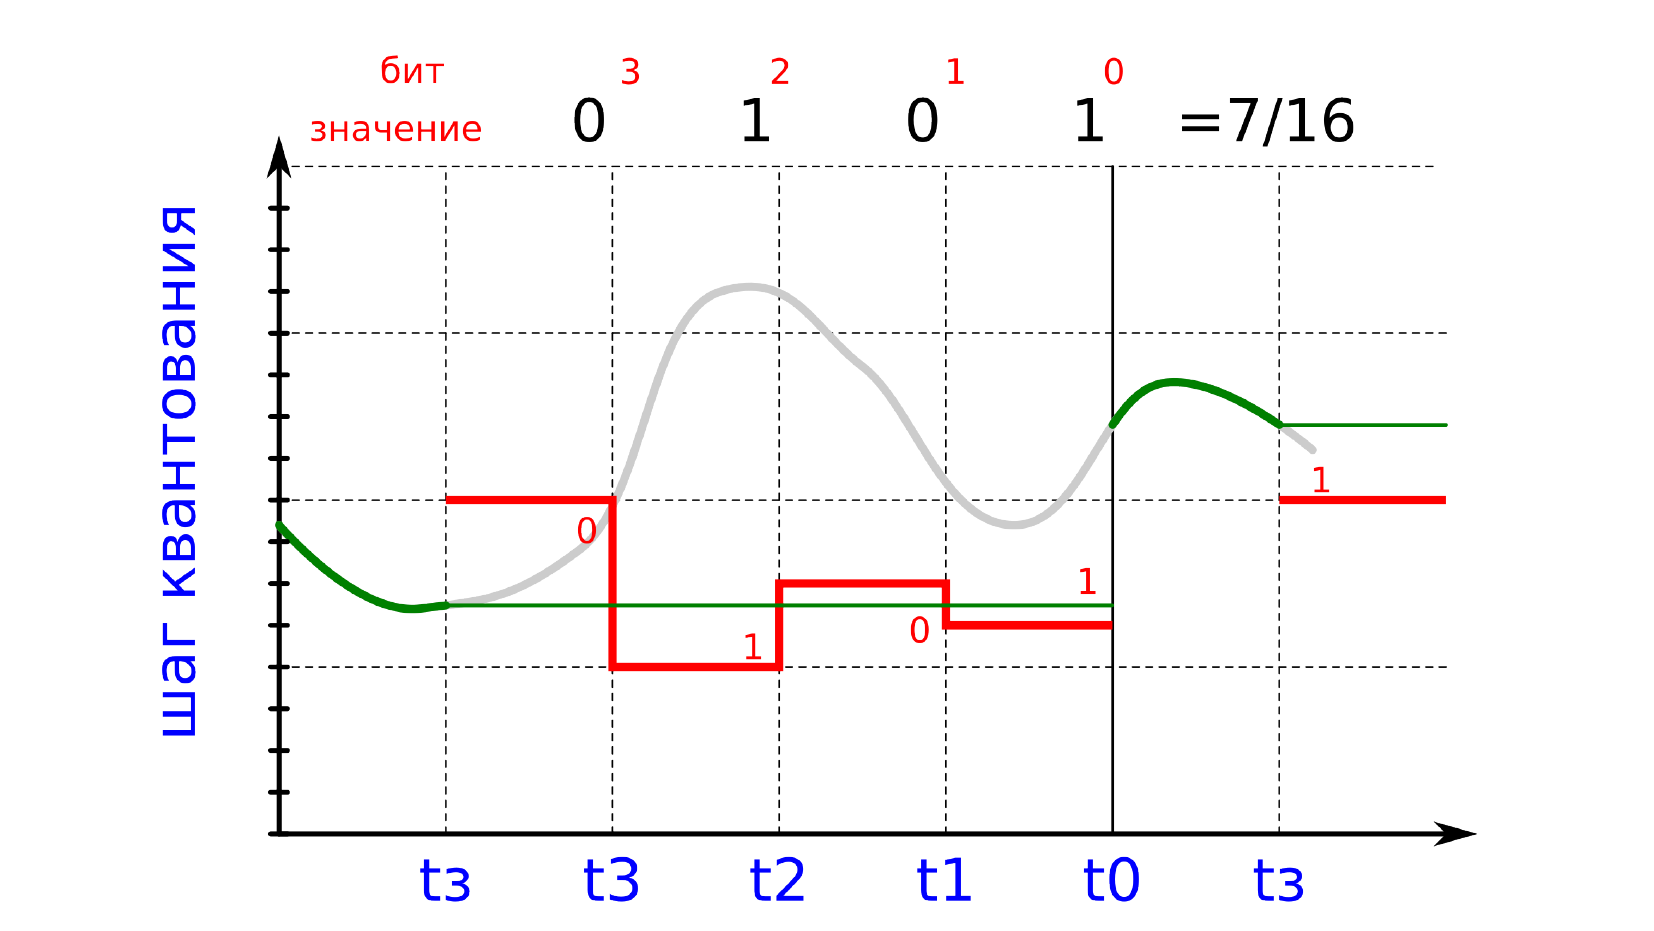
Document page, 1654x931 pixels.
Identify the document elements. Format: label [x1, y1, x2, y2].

picture [112, 0, 1529, 917]
